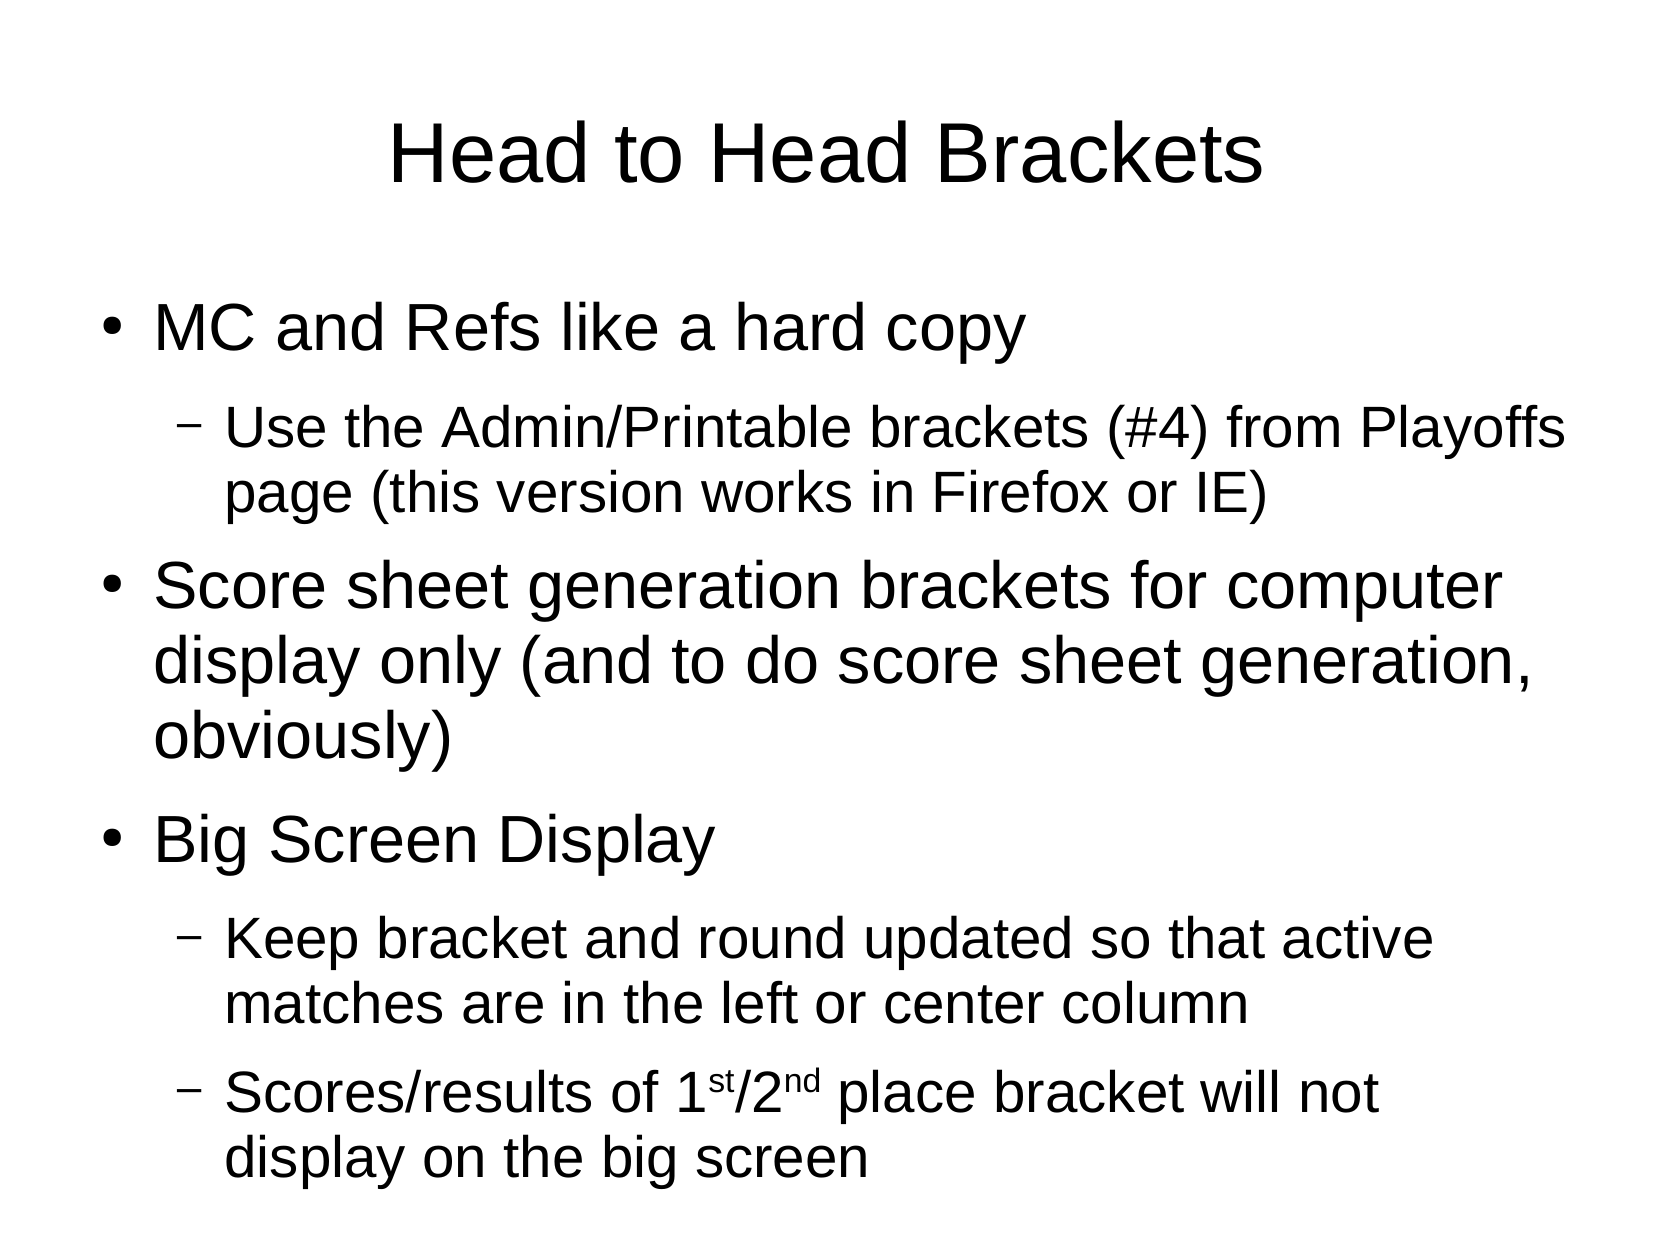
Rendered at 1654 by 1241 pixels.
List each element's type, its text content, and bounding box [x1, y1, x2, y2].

title Head to Head Brackets [82, 49, 1571, 257]
list MC and Refs like a hard copy Use the Admin/Printable brackets (#4) from Playoffs page (this version works in Firefox or IE) Score sheet generation brackets for computer display only (and to do score sheet generation, obviously) Big Screen Display Keep bracket and round updated so that active matches are in the left or center column Scores/results of 1st/2nd place bracket will not display on the big screen [82, 290, 1571, 1193]
